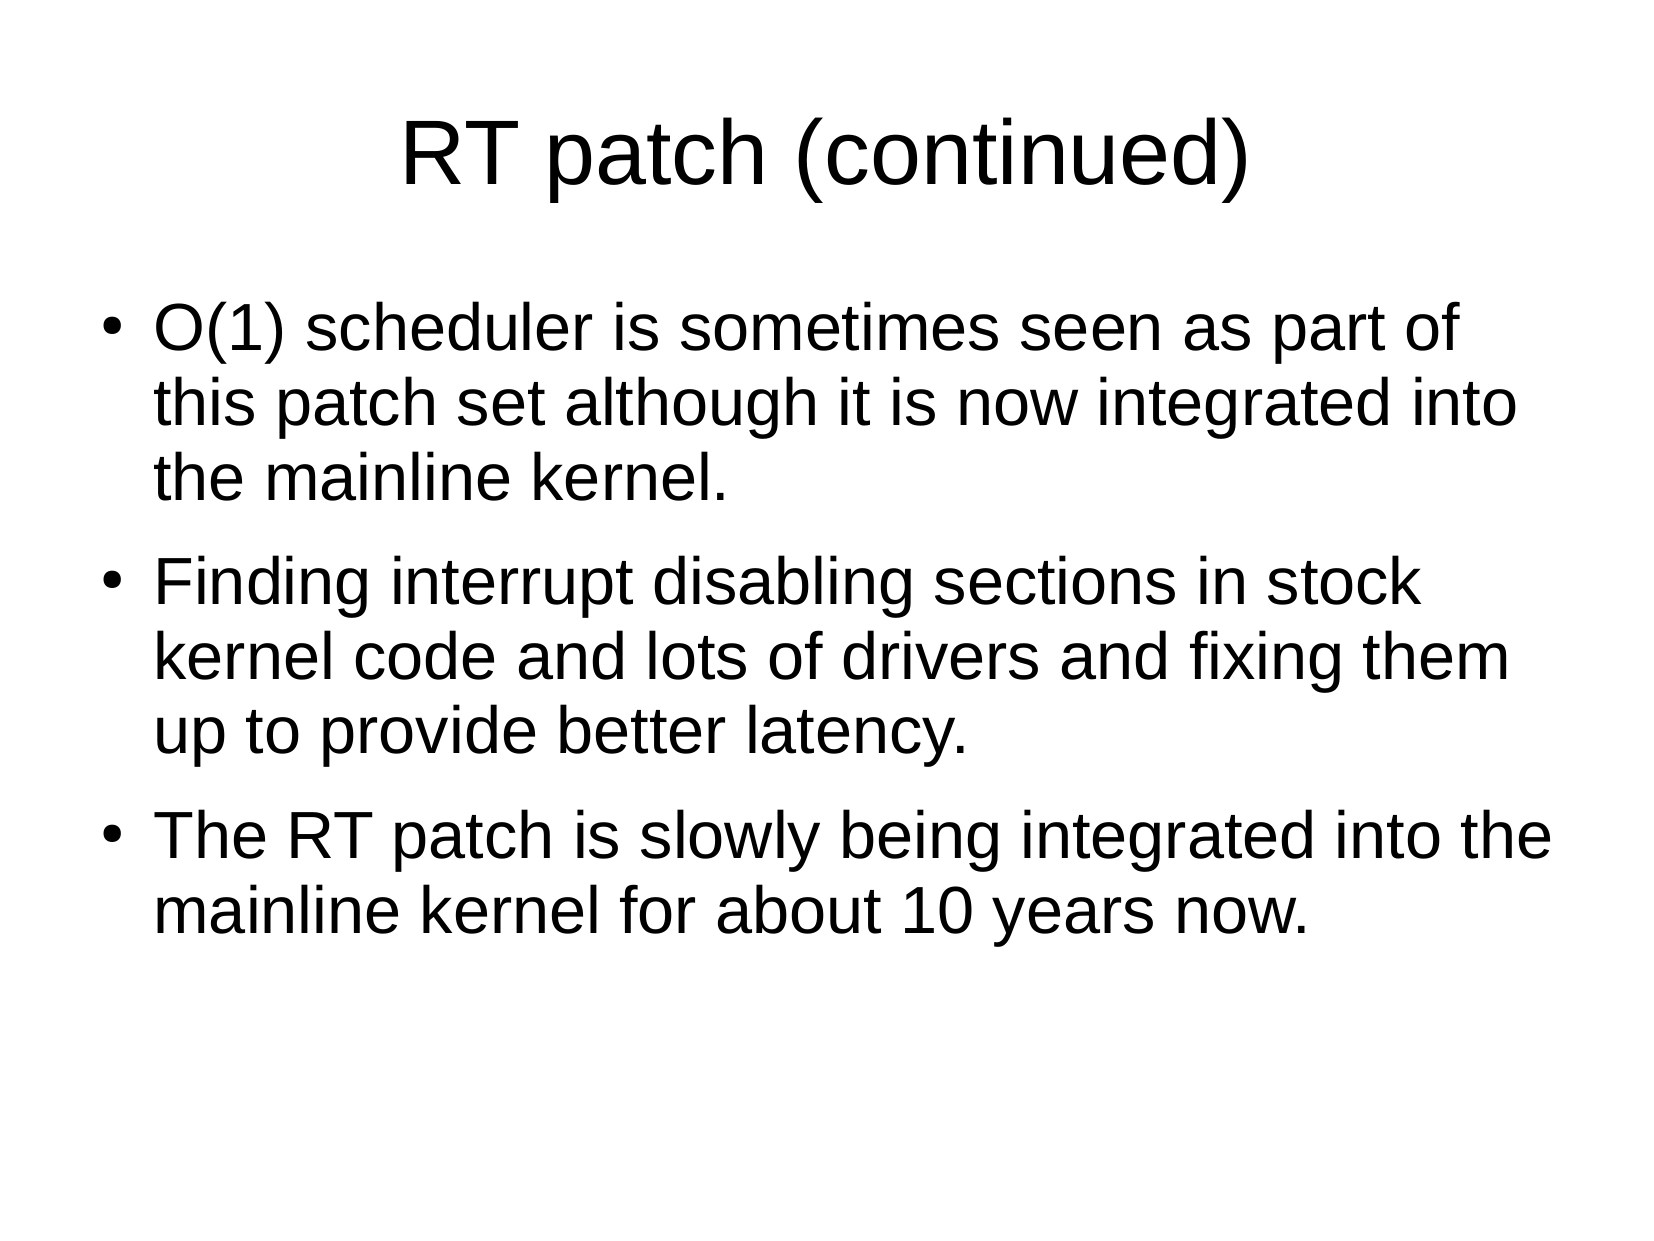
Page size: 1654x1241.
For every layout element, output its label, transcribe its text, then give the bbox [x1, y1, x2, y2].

title RT patch (continued) [82, 49, 1571, 257]
list O(1) scheduler is sometimes seen as part of this patch set although it is now integrated into the mainline kernel. Finding interrupt disabling sections in stock kernel code and lots of drivers and fixing them up to provide better latency. The RT patch is slowly being integrated into the mainline kernel for about 10 years now. [82, 290, 1571, 1010]
